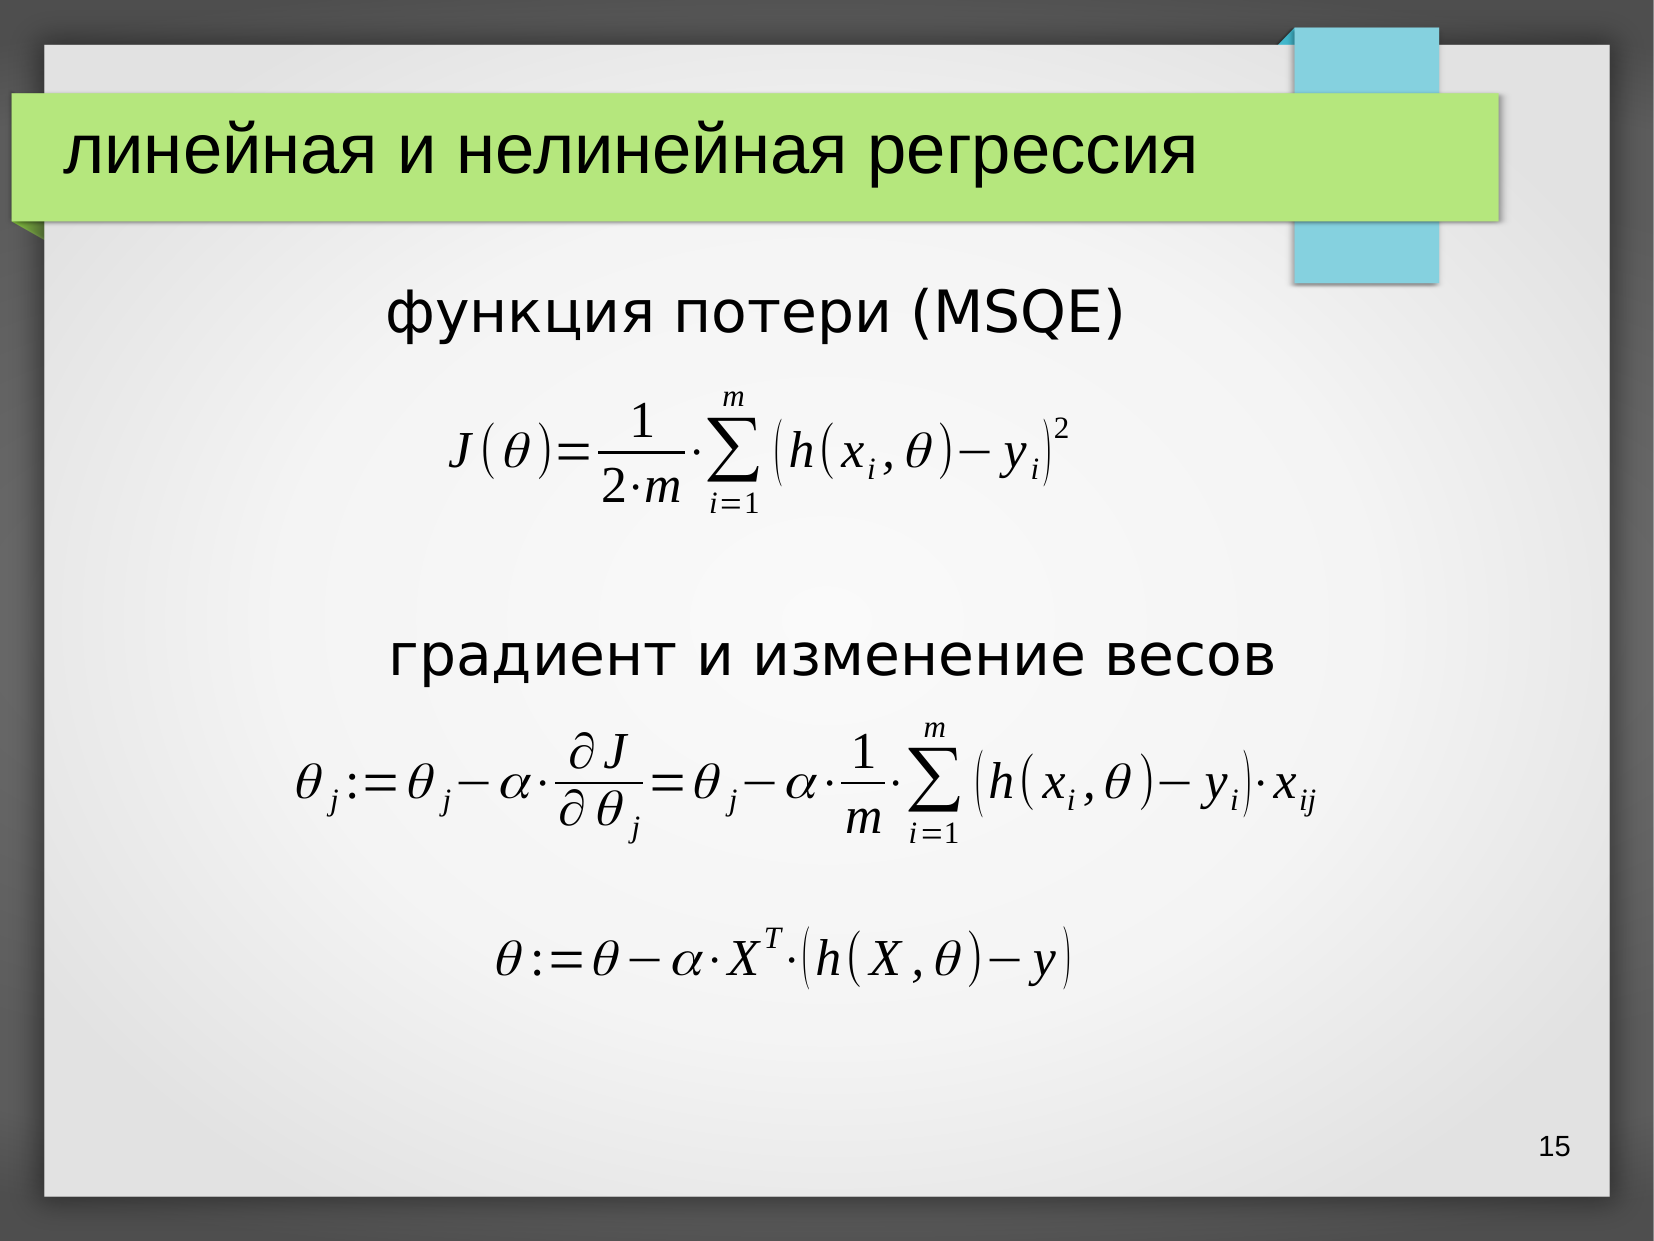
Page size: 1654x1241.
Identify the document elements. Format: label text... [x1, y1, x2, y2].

text_box функция потери (MSQE) [271, 271, 1241, 355]
title линейная и нелинейная регрессия [63, 106, 1469, 193]
text_box градиент и изменение весов [224, 614, 1441, 721]
chart [440, 379, 1075, 520]
chart [484, 921, 1079, 993]
picture [0, 0, 1654, 1241]
chart [284, 710, 1323, 851]
